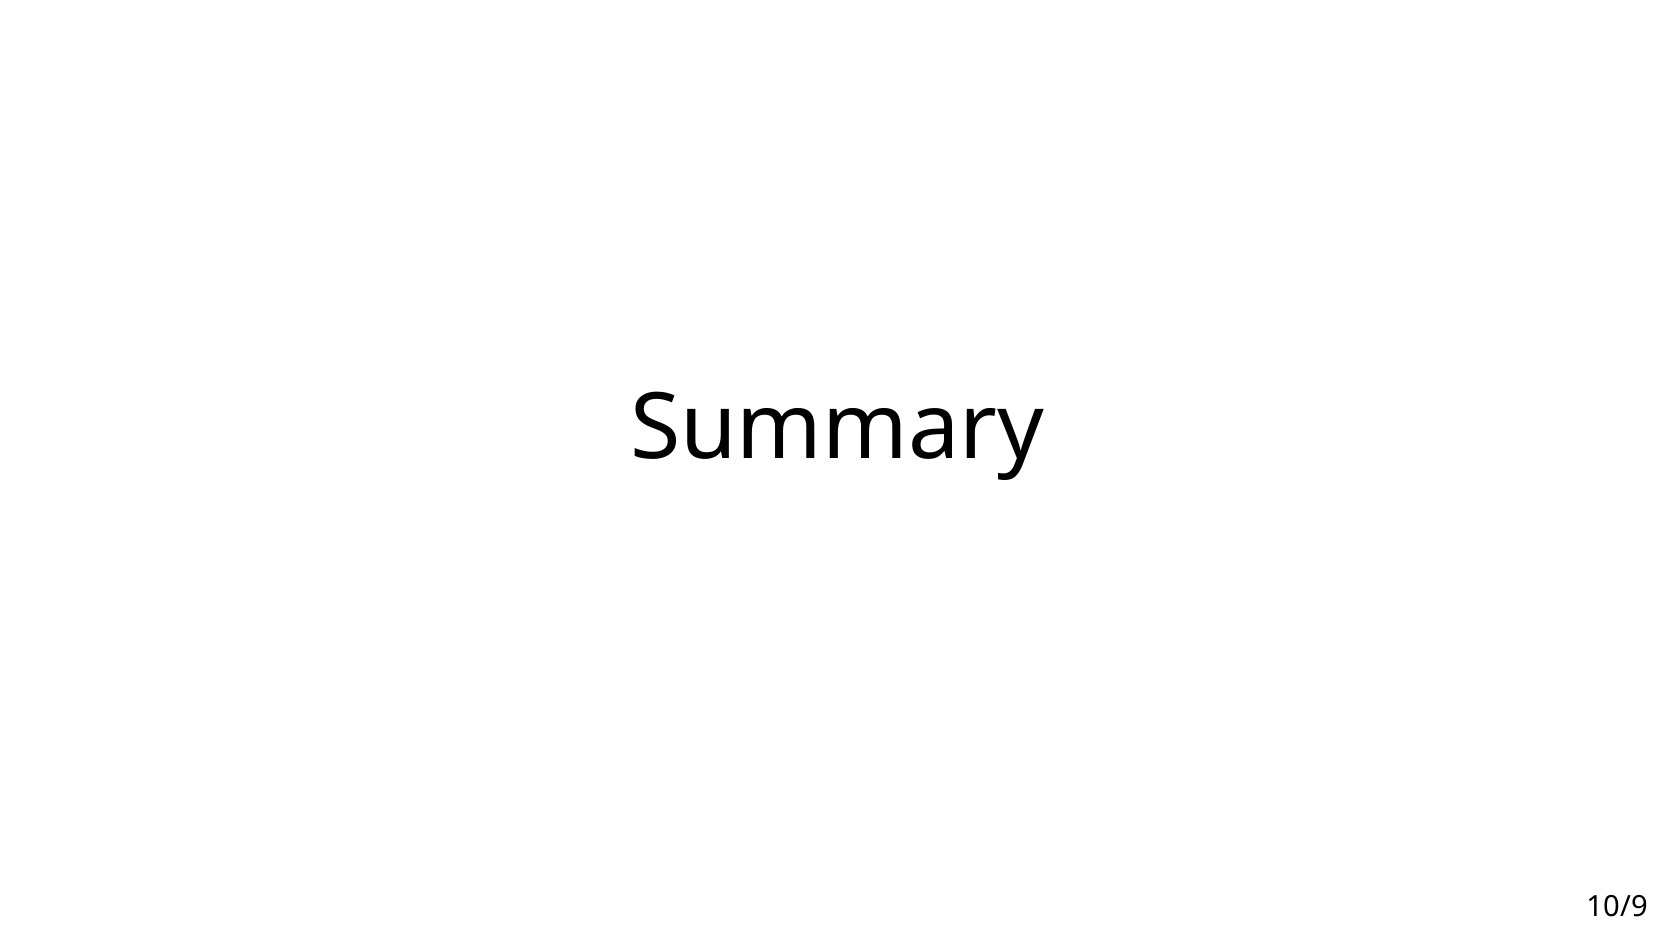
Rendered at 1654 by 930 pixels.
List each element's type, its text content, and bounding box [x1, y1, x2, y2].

title Summary [93, 344, 1582, 501]
